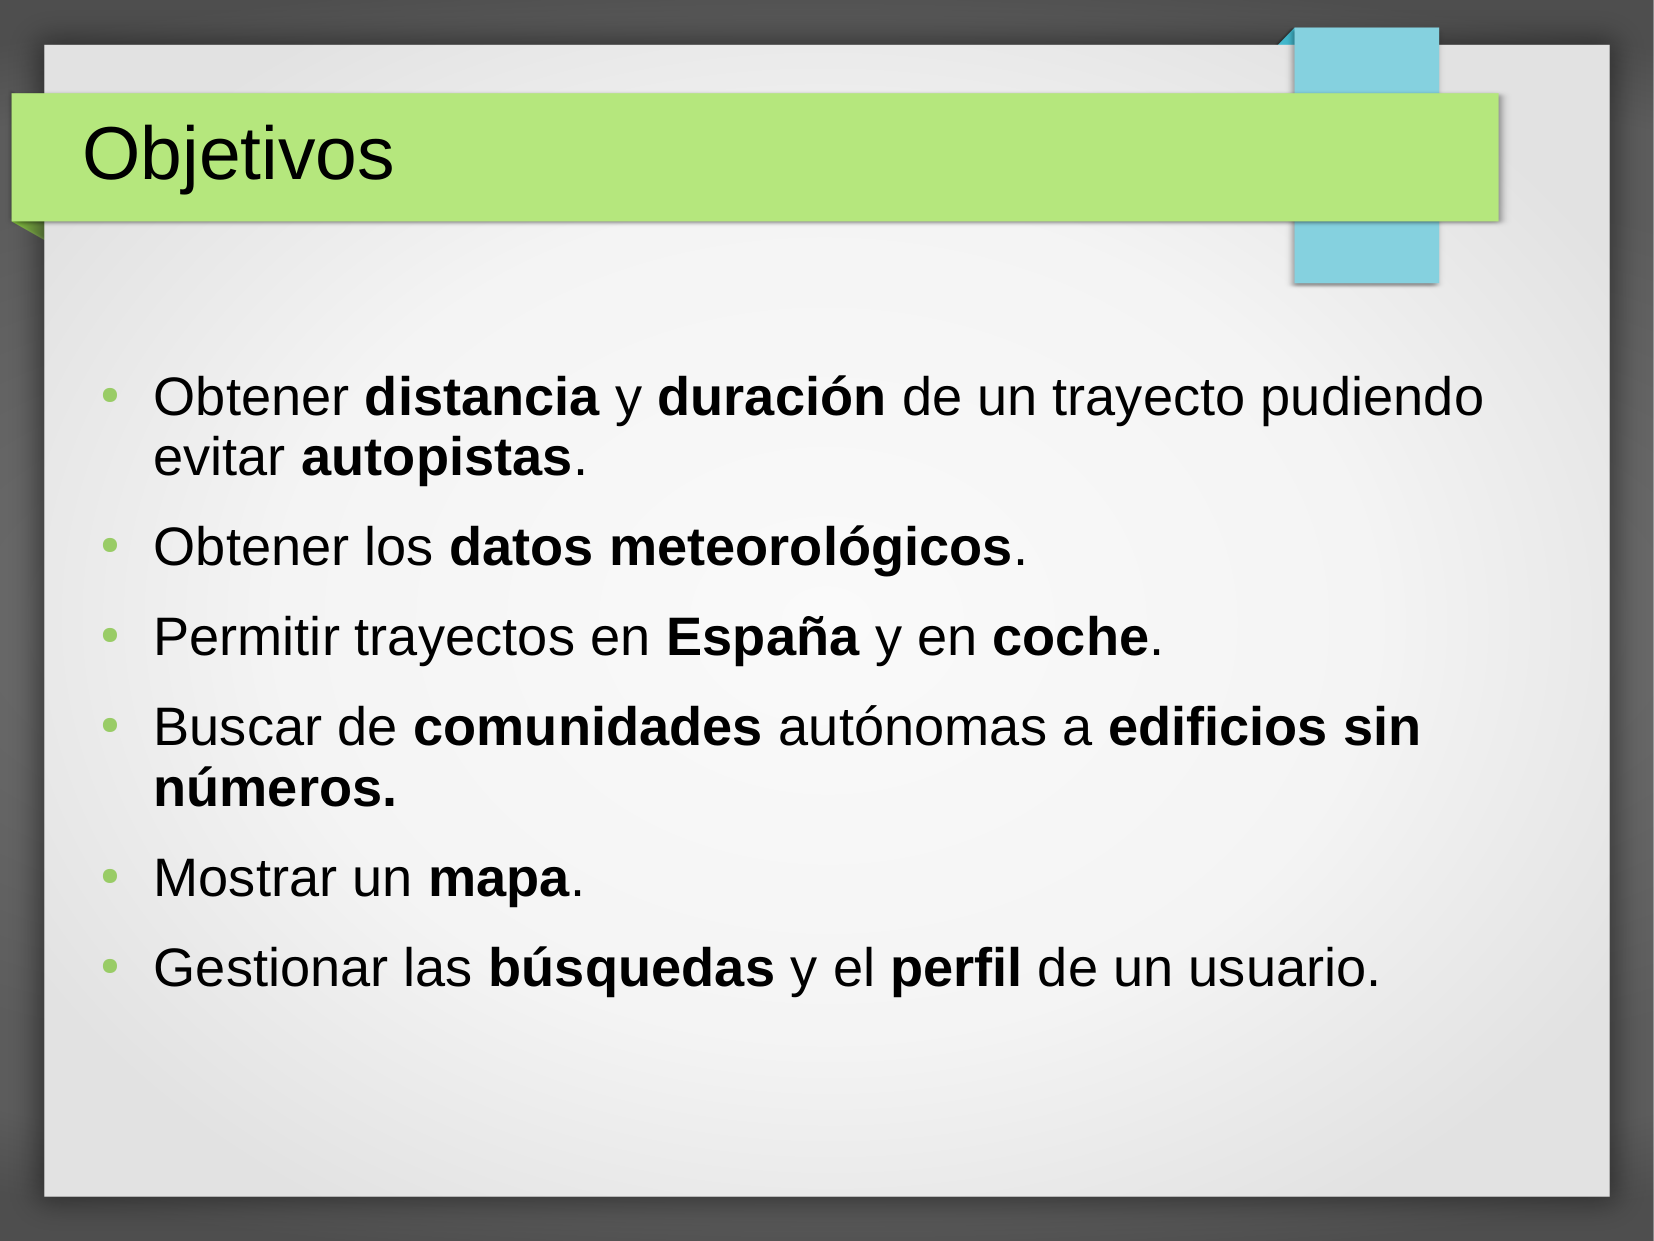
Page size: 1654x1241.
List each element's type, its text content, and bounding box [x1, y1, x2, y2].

title Objetivos [82, 94, 1264, 213]
list Obtener distancia y duración de un trayecto pudiendo evitar autopistas. Obtener los datos meteorológicos. Permitir trayectos en España y en coche. Buscar de comunidades autónomas a edificios sin números. Mostrar un mapa. Gestionar las búsquedas y el perfil de un usuario. [82, 366, 1571, 1175]
picture [0, 0, 1654, 1241]
